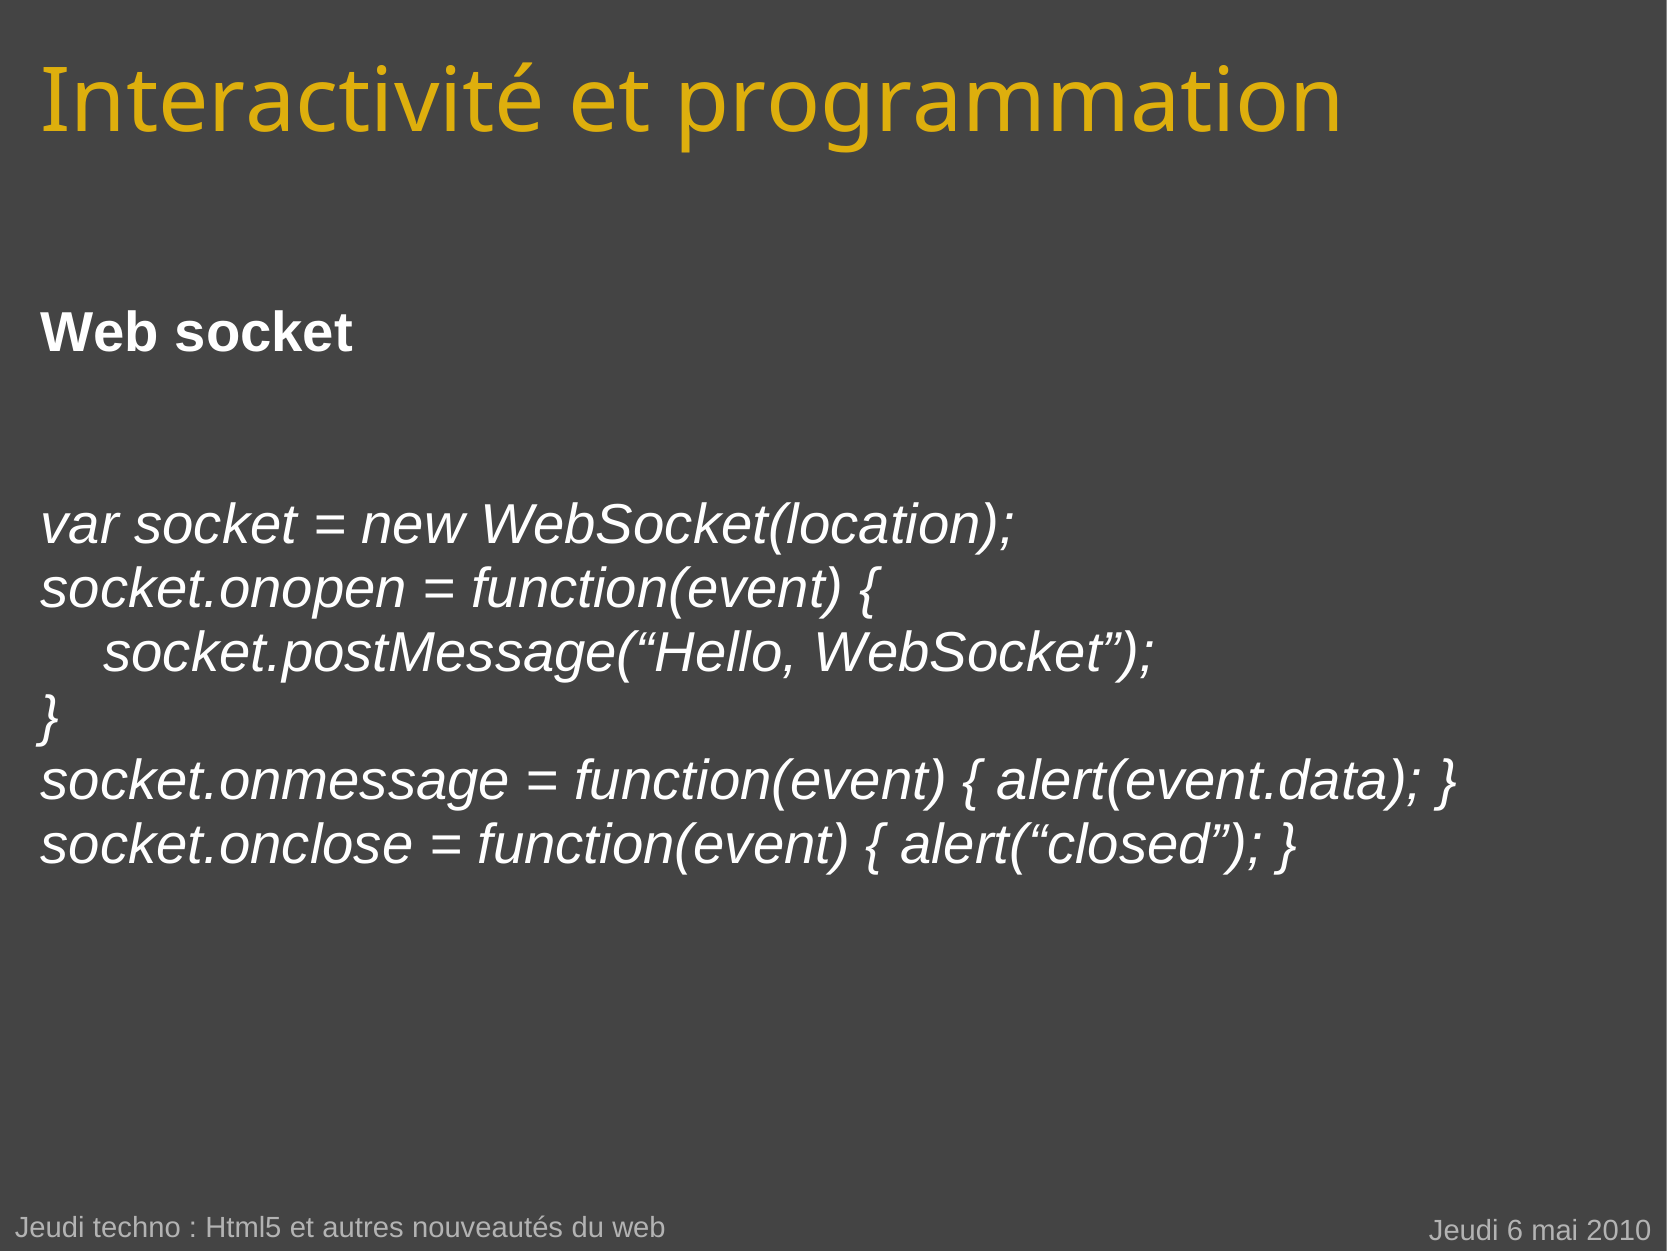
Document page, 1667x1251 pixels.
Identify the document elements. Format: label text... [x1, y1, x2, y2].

picture [0, 0, 1667, 1251]
list Web socket var socket = new WebSocket(location); socket.onopen = function(event) { socket.postMessage(“Hello, WebSocket”); } socket.onmessage = function(event) { alert(event.data); } socket.onclose = function(event) { alert(“closed”); } [40, 300, 1627, 1201]
title Interactivité et programmation [40, 50, 1627, 201]
